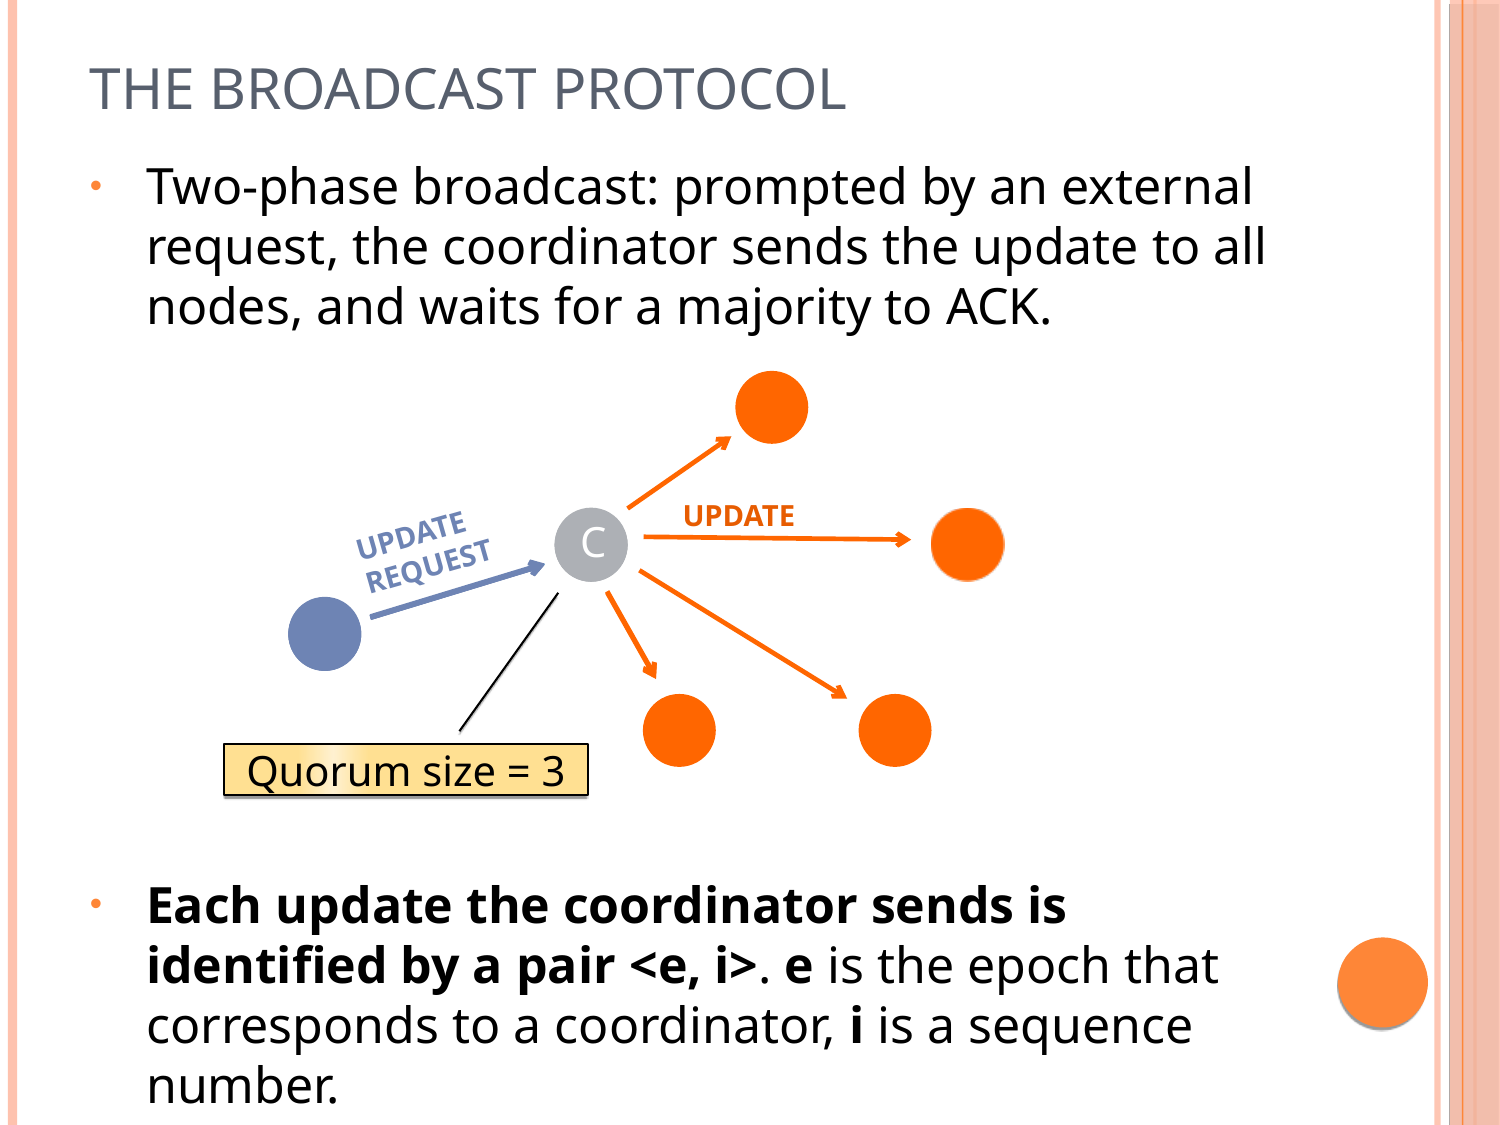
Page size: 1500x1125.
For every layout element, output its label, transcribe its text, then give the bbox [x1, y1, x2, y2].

text_box Each update the coordinator sends is identified by a pair <e, i>. e is the epoch that corresponds to a coordinator, i is a sequence number. [75, 865, 1316, 1082]
text_box [370, 563, 545, 618]
slide_number [1333, 940, 1434, 1027]
text_box [639, 570, 848, 699]
text_box C [554, 507, 628, 581]
text_box Quorum size = 3 [224, 744, 588, 795]
text_box [627, 436, 732, 509]
text_box UPDATE [667, 489, 859, 540]
picture [931, 508, 1005, 582]
text_box [288, 596, 362, 671]
text_box [858, 693, 932, 767]
text_box [642, 693, 716, 767]
text_box [607, 591, 656, 680]
list Two-phase broadcast: prompted by an external request, the coordinator sends the update to all nodes, and waits for a majority to ACK. [75, 147, 1300, 363]
text_box [735, 370, 809, 444]
text_box UPDATE REQUEST [335, 477, 543, 612]
title The broadcast protocol [75, 45, 1300, 129]
